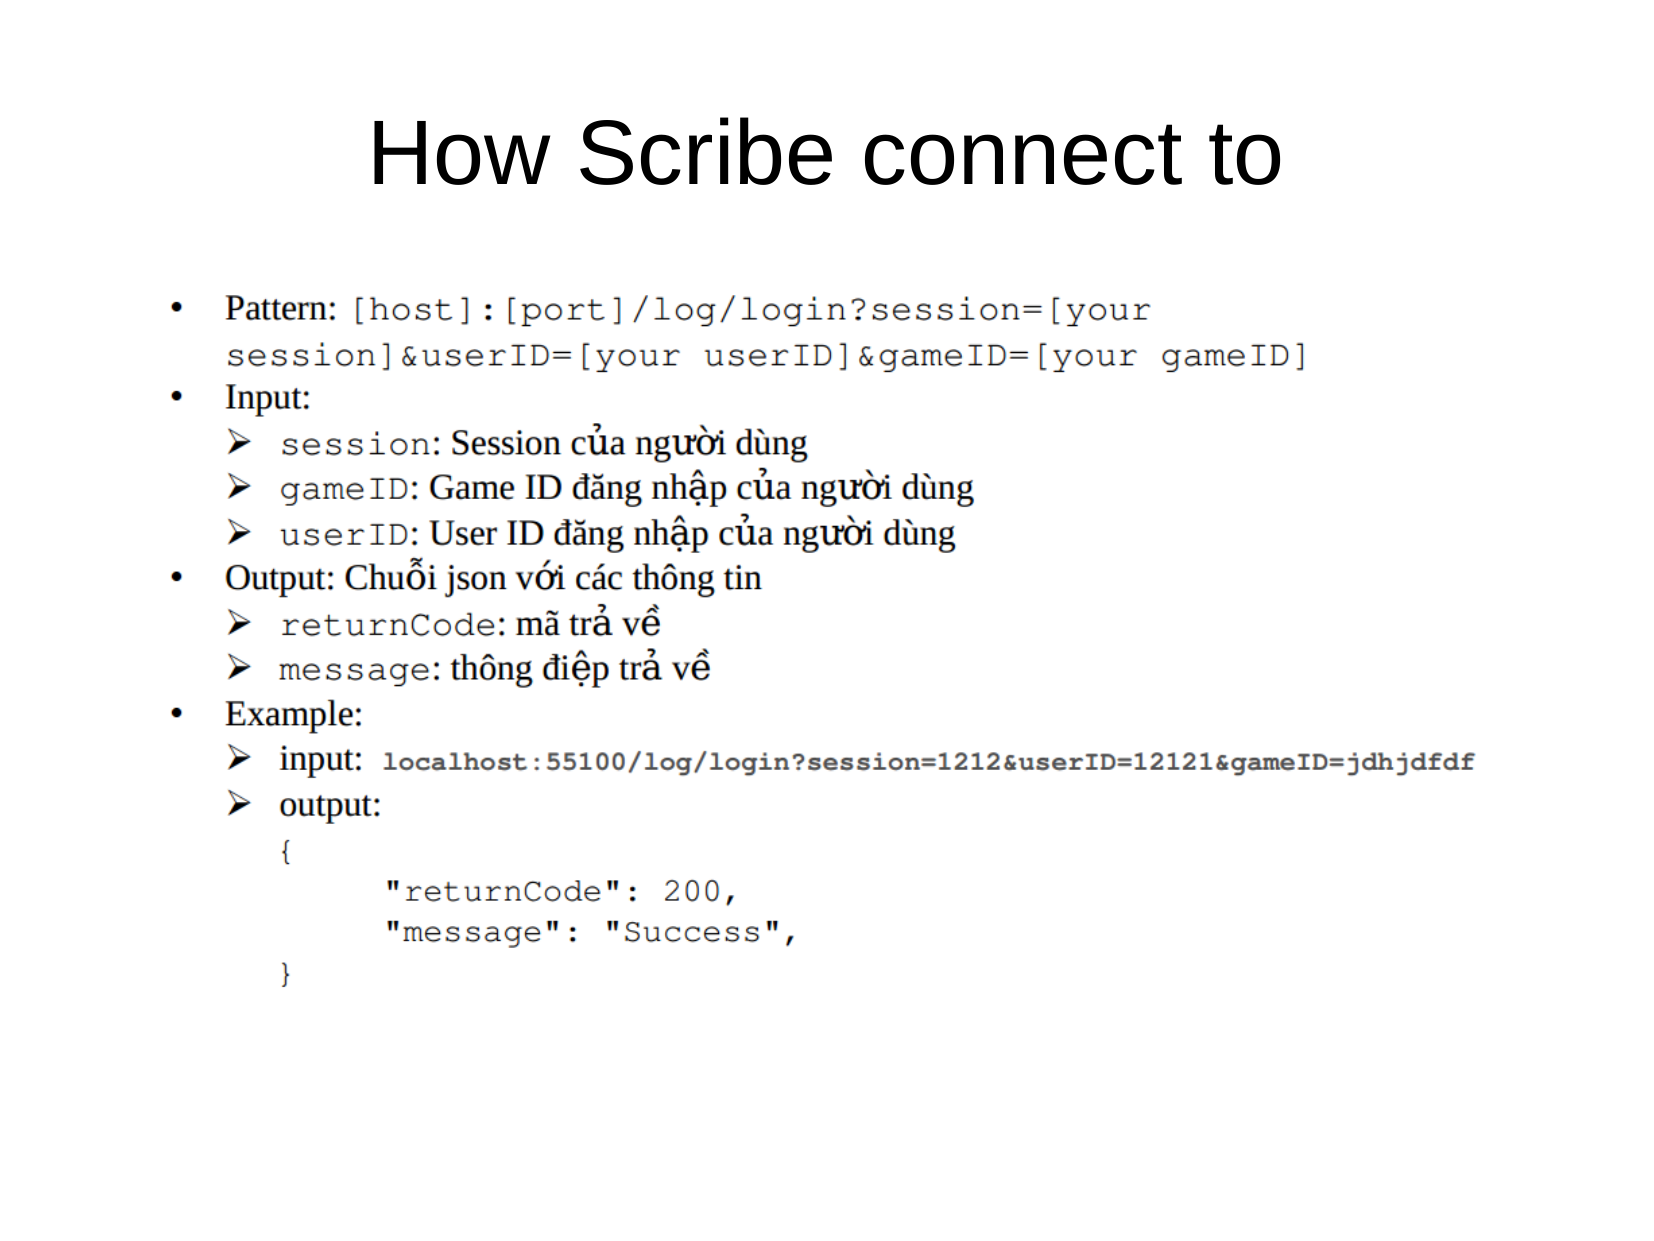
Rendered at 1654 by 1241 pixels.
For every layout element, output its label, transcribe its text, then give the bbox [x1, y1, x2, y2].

title How Scribe connect to [82, 49, 1571, 257]
picture [141, 290, 1512, 1010]
